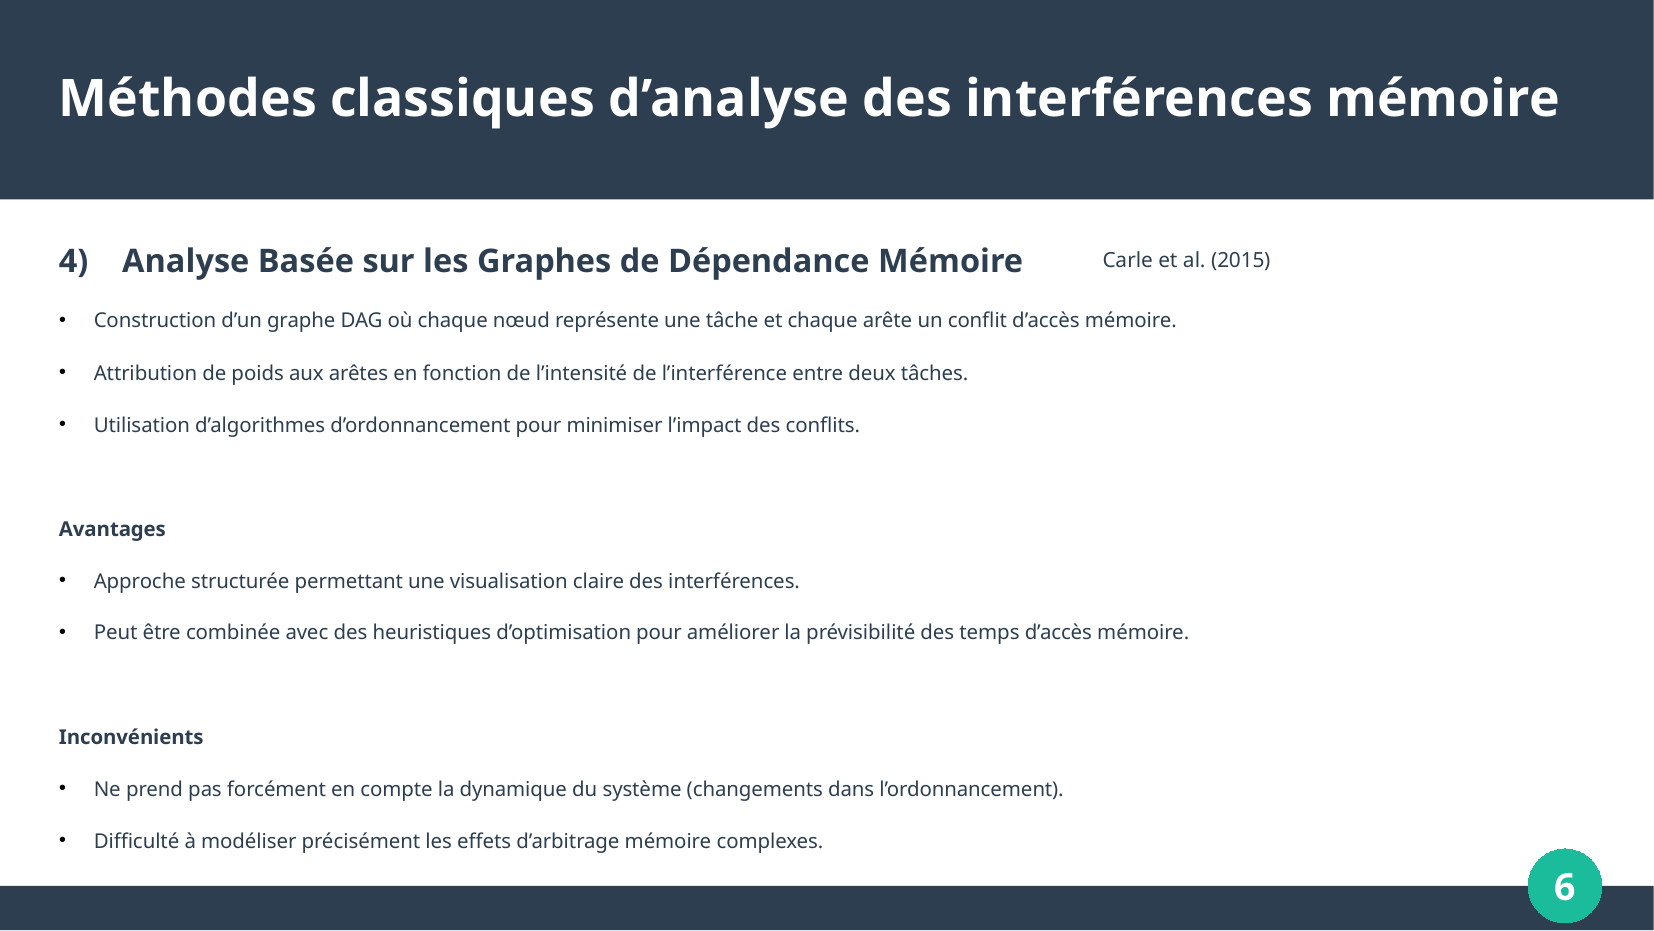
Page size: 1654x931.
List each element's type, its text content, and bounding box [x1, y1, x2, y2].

list 4) Analyse Basée sur les Graphes de Dépendance Mémoire Construction d’un graphe DAG où chaque nœud représente une tâche et chaque arête un conflit d’accès mémoire. Attribution de poids aux arêtes en fonction de l’intensité de l’interférence entre deux tâches. Utilisation d’algorithmes d’ordonnancement pour minimiser l’impact des conflits. Avantages Approche structurée permettant une visualisation claire des interférences. Peut être combinée avec des heuristiques d’optimisation pour améliorer la prévisibilité des temps d’accès mémoire. Inconvénients Ne prend pas forcément en compte la dynamique du système (changements dans l’ordonnancement). Difficulté à modéliser précisément les effets d’arbitrage mémoire complexes. [59, 237, 1595, 858]
title Méthodes classiques d’analyse des interférences mémoire [59, 37, 1595, 155]
text_box Carle et al. (2015) [1087, 237, 1286, 281]
